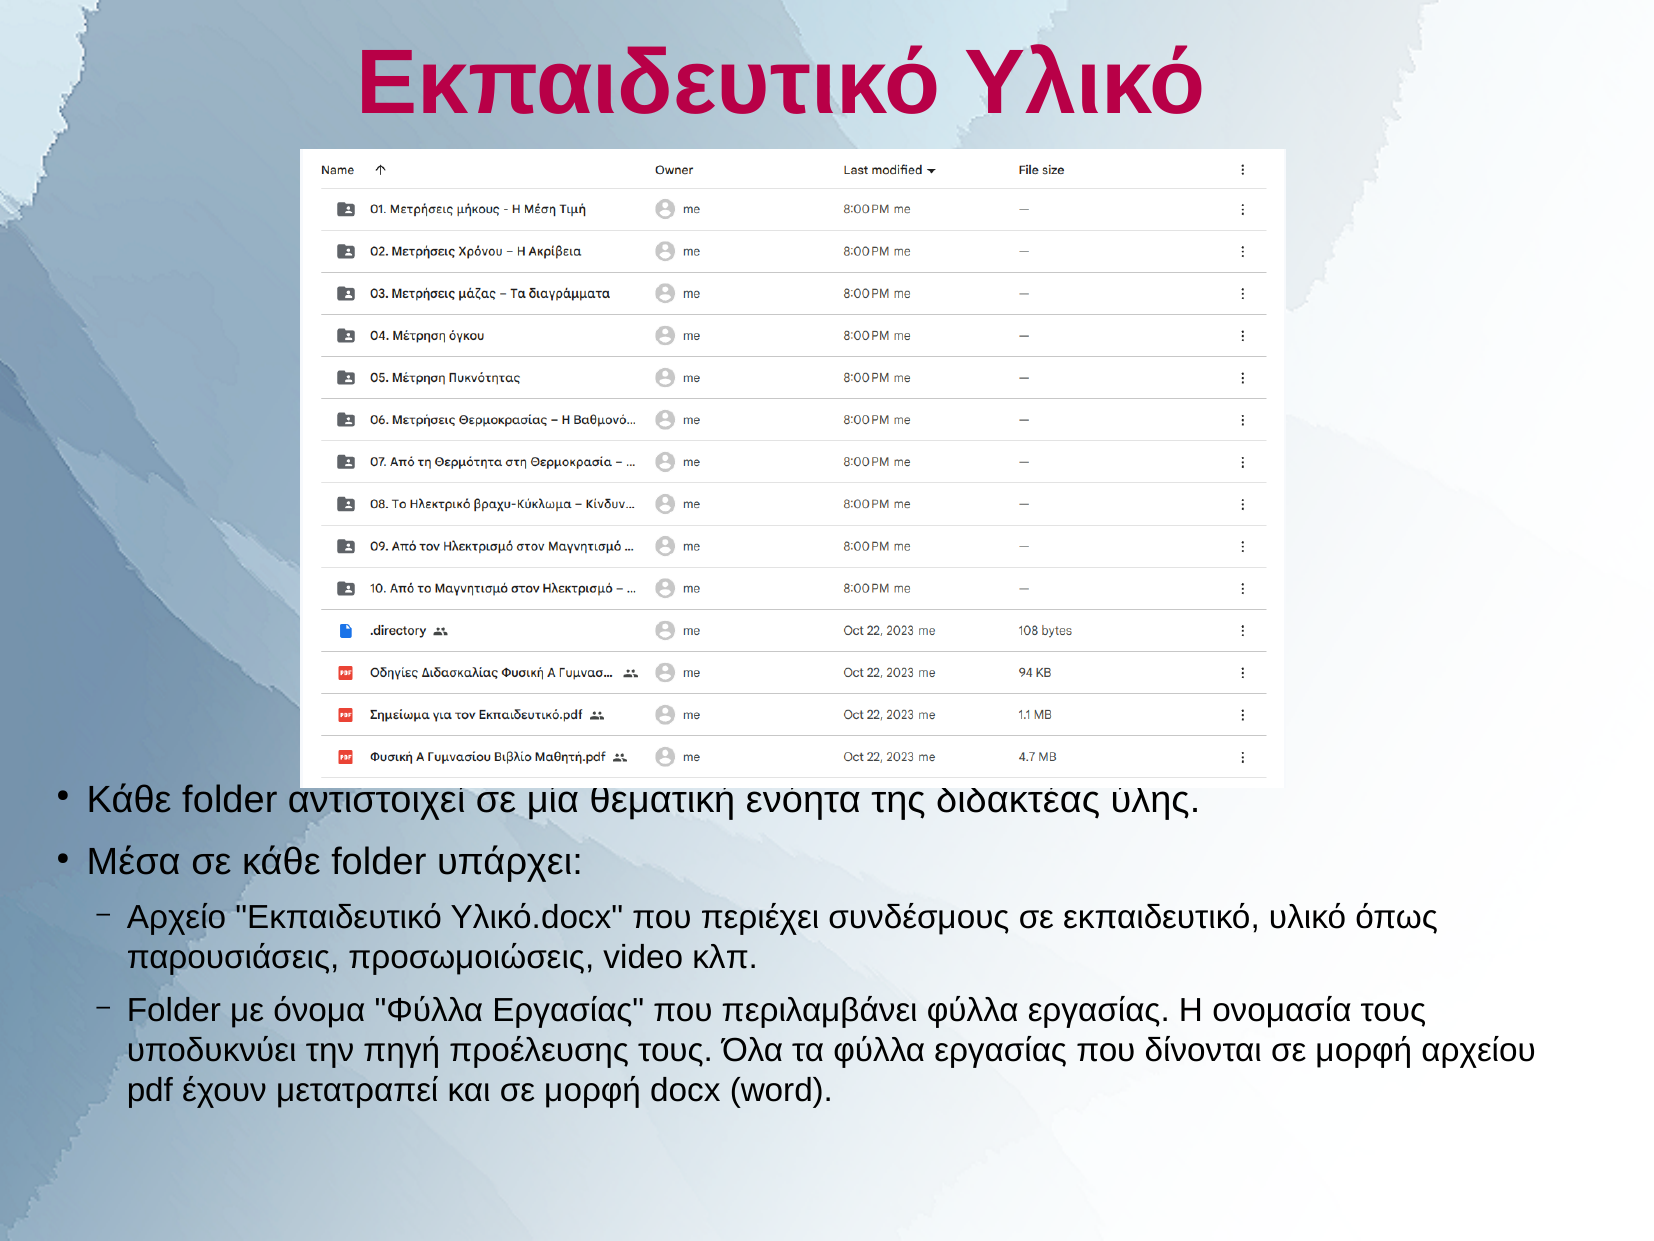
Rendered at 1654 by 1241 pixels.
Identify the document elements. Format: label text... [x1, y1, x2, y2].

picture [0, 0, 1654, 1241]
list Κάθε folder αντιστοιχεί σε μία θεματική ενόητα της διδακτέας ύλης. Μέσα σε κάθε folder υπάρχει: Αρχείο "Εκπαιδευτικό Υλικό.docx" που περιέχει συνδέσμους σε εκπαιδευτικό, υλικό όπως παρουσιάσεις, προσωμοιώσεις, video κλπ. Folder με όνομα "Φύλλα Εργασίας" που περιλαμβάνει φύλλα εργασίας. Η ονομασία τους υποδυκνύει την πηγή προέλευσης τους. Όλα τα φύλλα εργασίας που δίνονται σε μορφή αρχείου pdf έχουν μετατραπεί και σε μορφή docx (word). [46, 150, 1539, 1122]
title Εκπαιδευτικό Υλικό [37, 2, 1526, 151]
